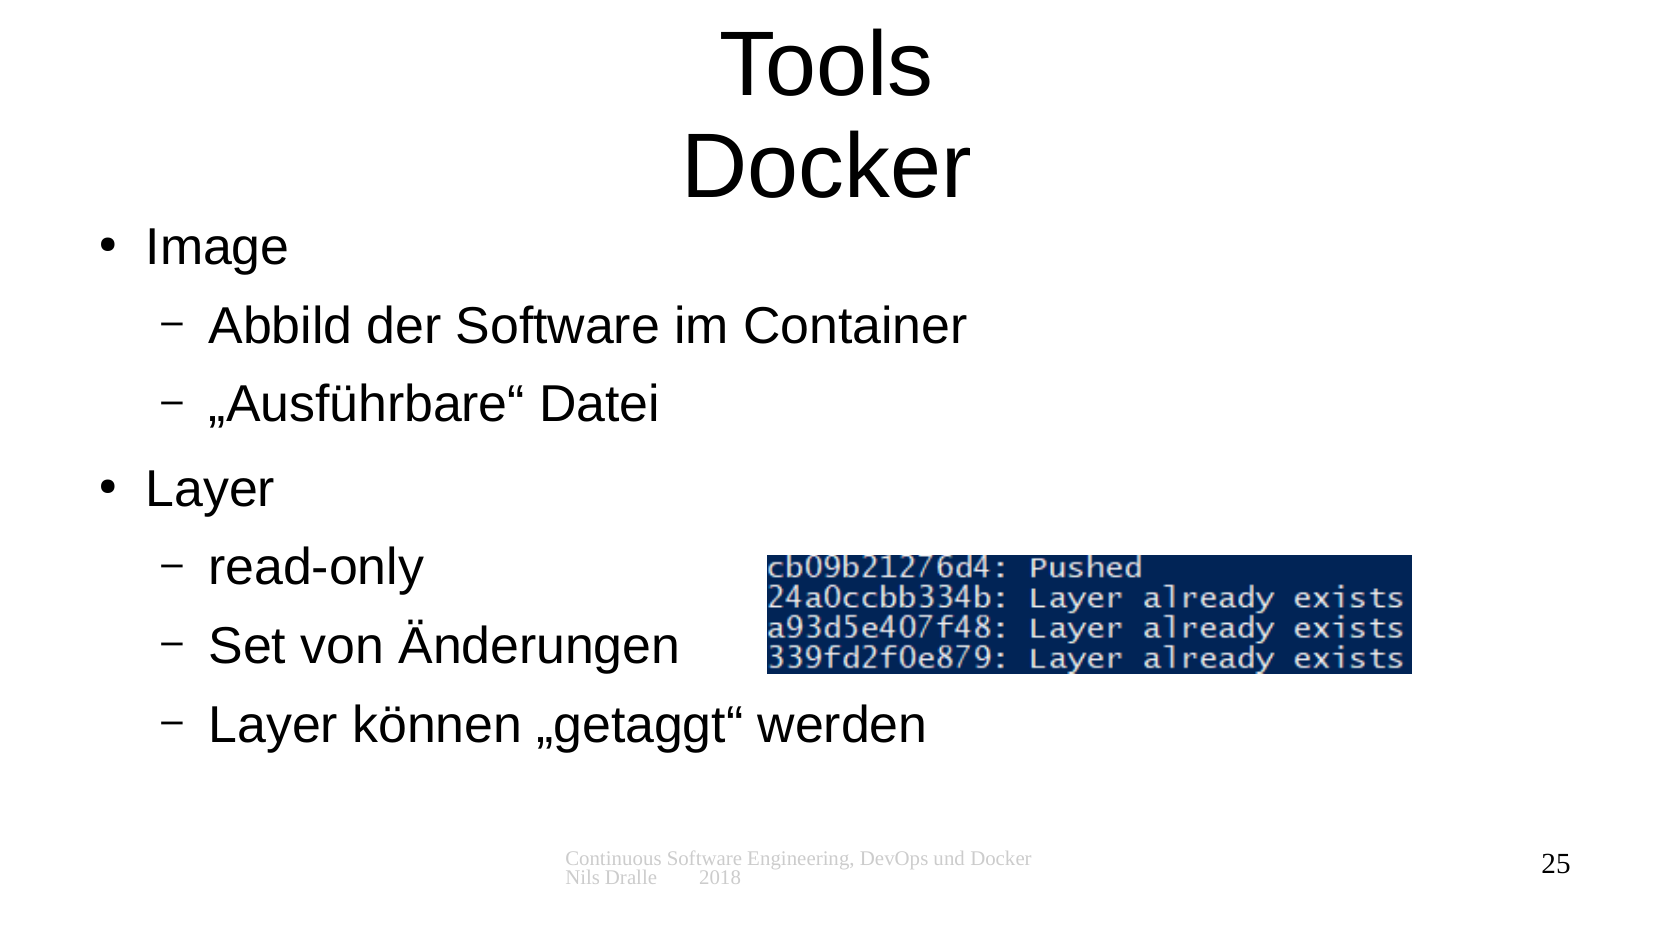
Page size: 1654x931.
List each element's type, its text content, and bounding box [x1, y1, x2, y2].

title Tools Docker [82, 12, 1571, 217]
list Image Abbild der Software im Container „Ausführbare“ Datei Layer read-only Set von Änderungen Layer können „getaggt“ werden [82, 217, 1571, 758]
picture [767, 555, 1412, 674]
